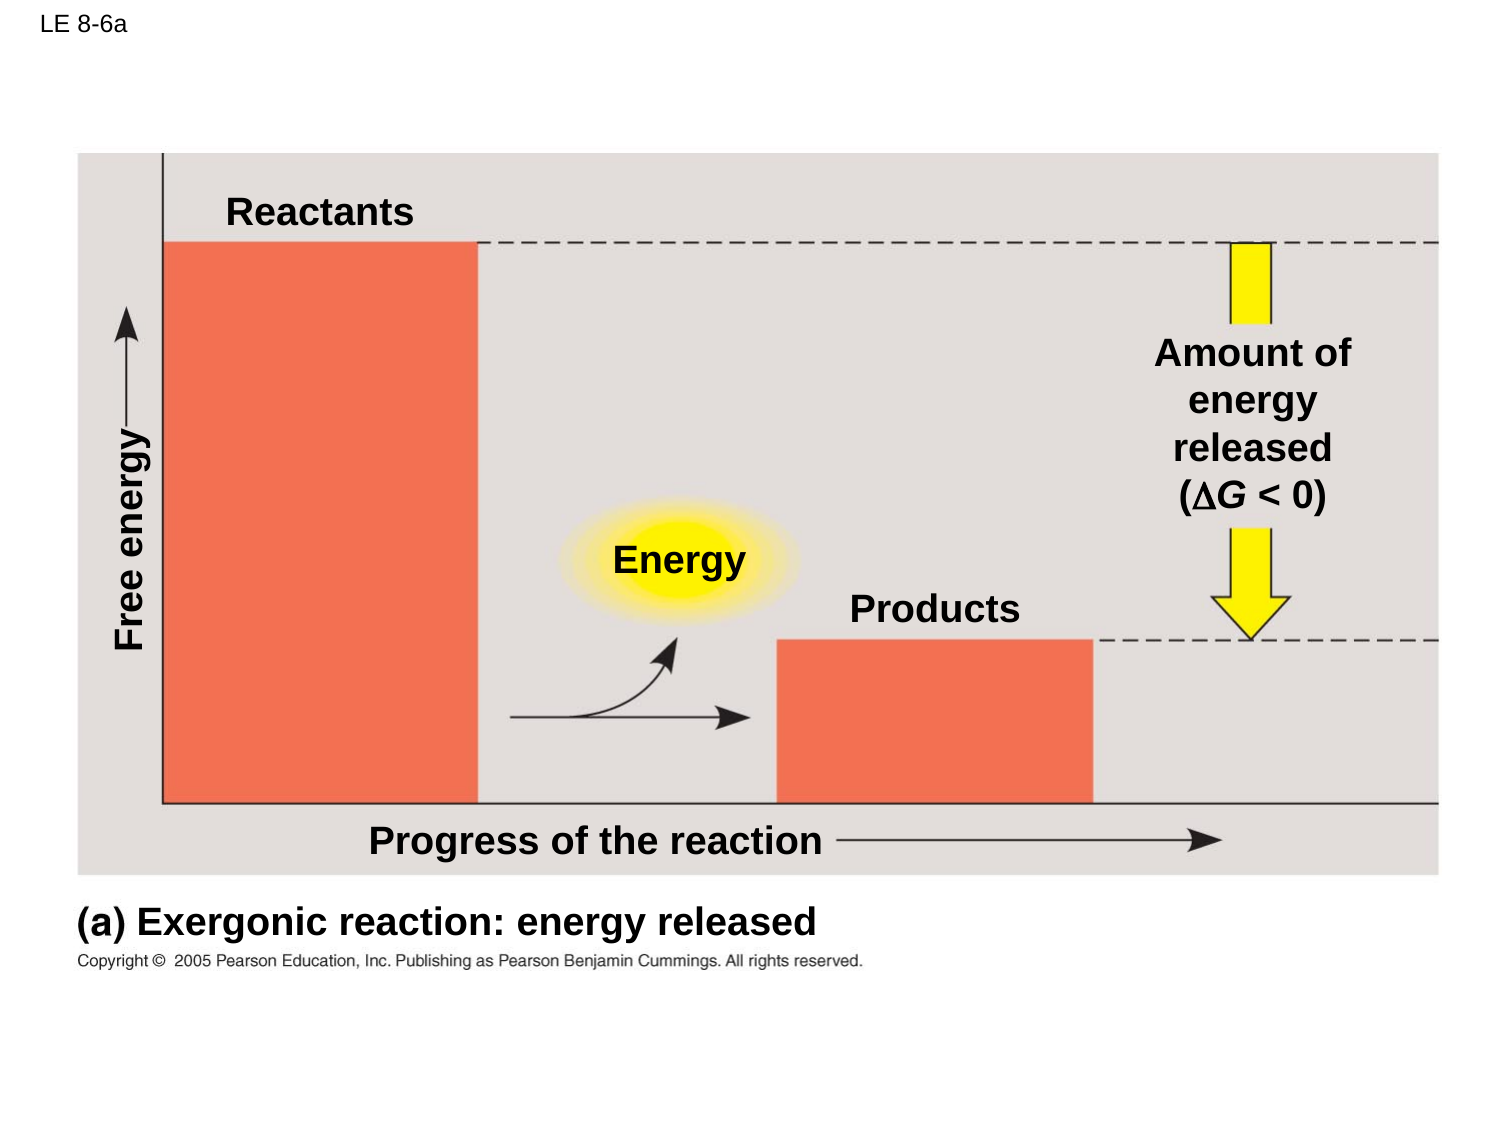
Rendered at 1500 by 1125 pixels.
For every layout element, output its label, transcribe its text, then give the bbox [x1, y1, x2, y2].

title LE 8-6a [24, 0, 351, 51]
text_box Exergonic reaction: energy released [136, 895, 854, 988]
text_box Amount of energy released (G < 0) [1148, 326, 1358, 527]
text_box Products [849, 582, 1031, 639]
text_box Energy [612, 533, 767, 591]
text_box Free energy [102, 428, 144, 687]
picture [49, 146, 1450, 979]
text_box Progress of the reaction [368, 815, 851, 877]
text_box Reactants [225, 185, 426, 262]
